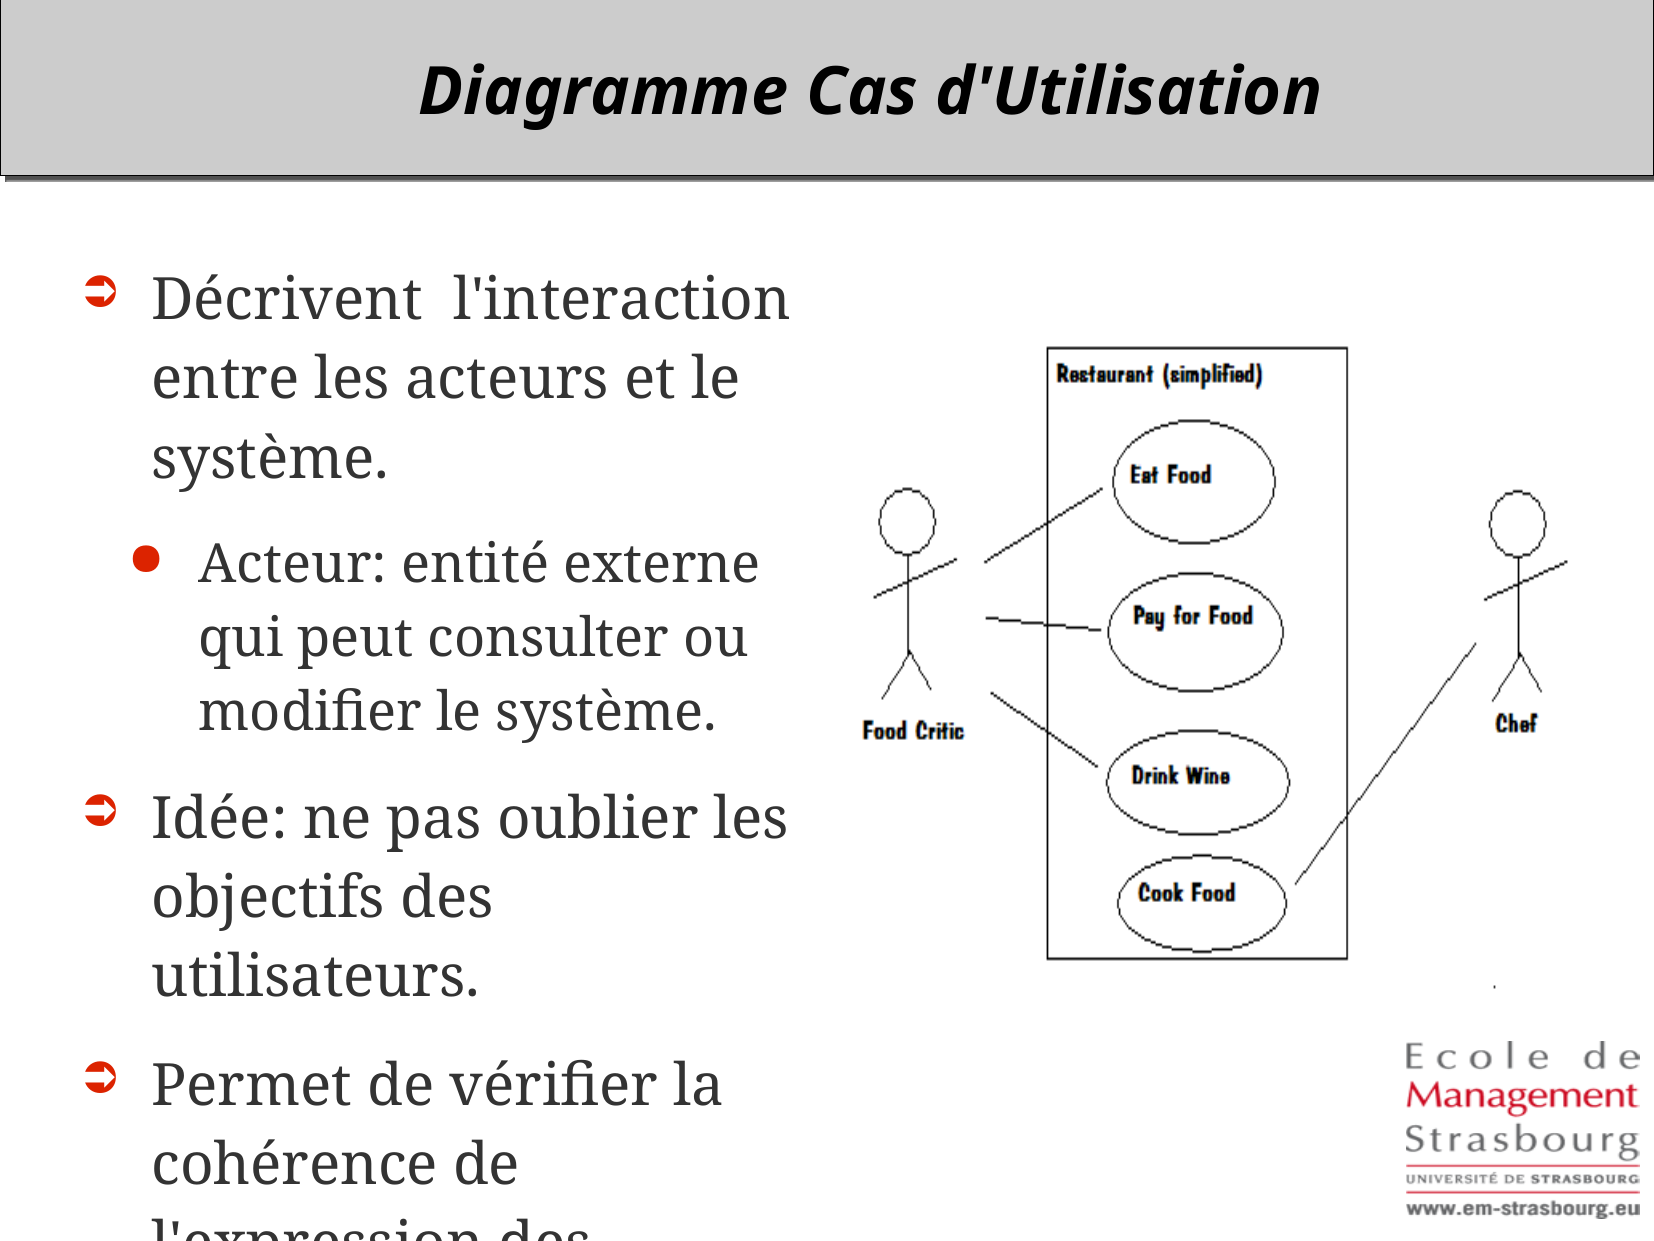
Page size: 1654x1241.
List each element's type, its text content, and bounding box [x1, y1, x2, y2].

title Diagramme Cas d'Utilisation [164, 0, 1577, 178]
list Décrivent l'interaction entre les acteurs et le système. Acteur: entité externe qui peut consulter ou modifier le système. Idée: ne pas oublier les objectifs des utilisateurs. Permet de vérifier la cohérence de l'expression des besoins. [68, 257, 826, 1168]
picture [797, 303, 1619, 1017]
picture [1406, 1041, 1640, 1219]
